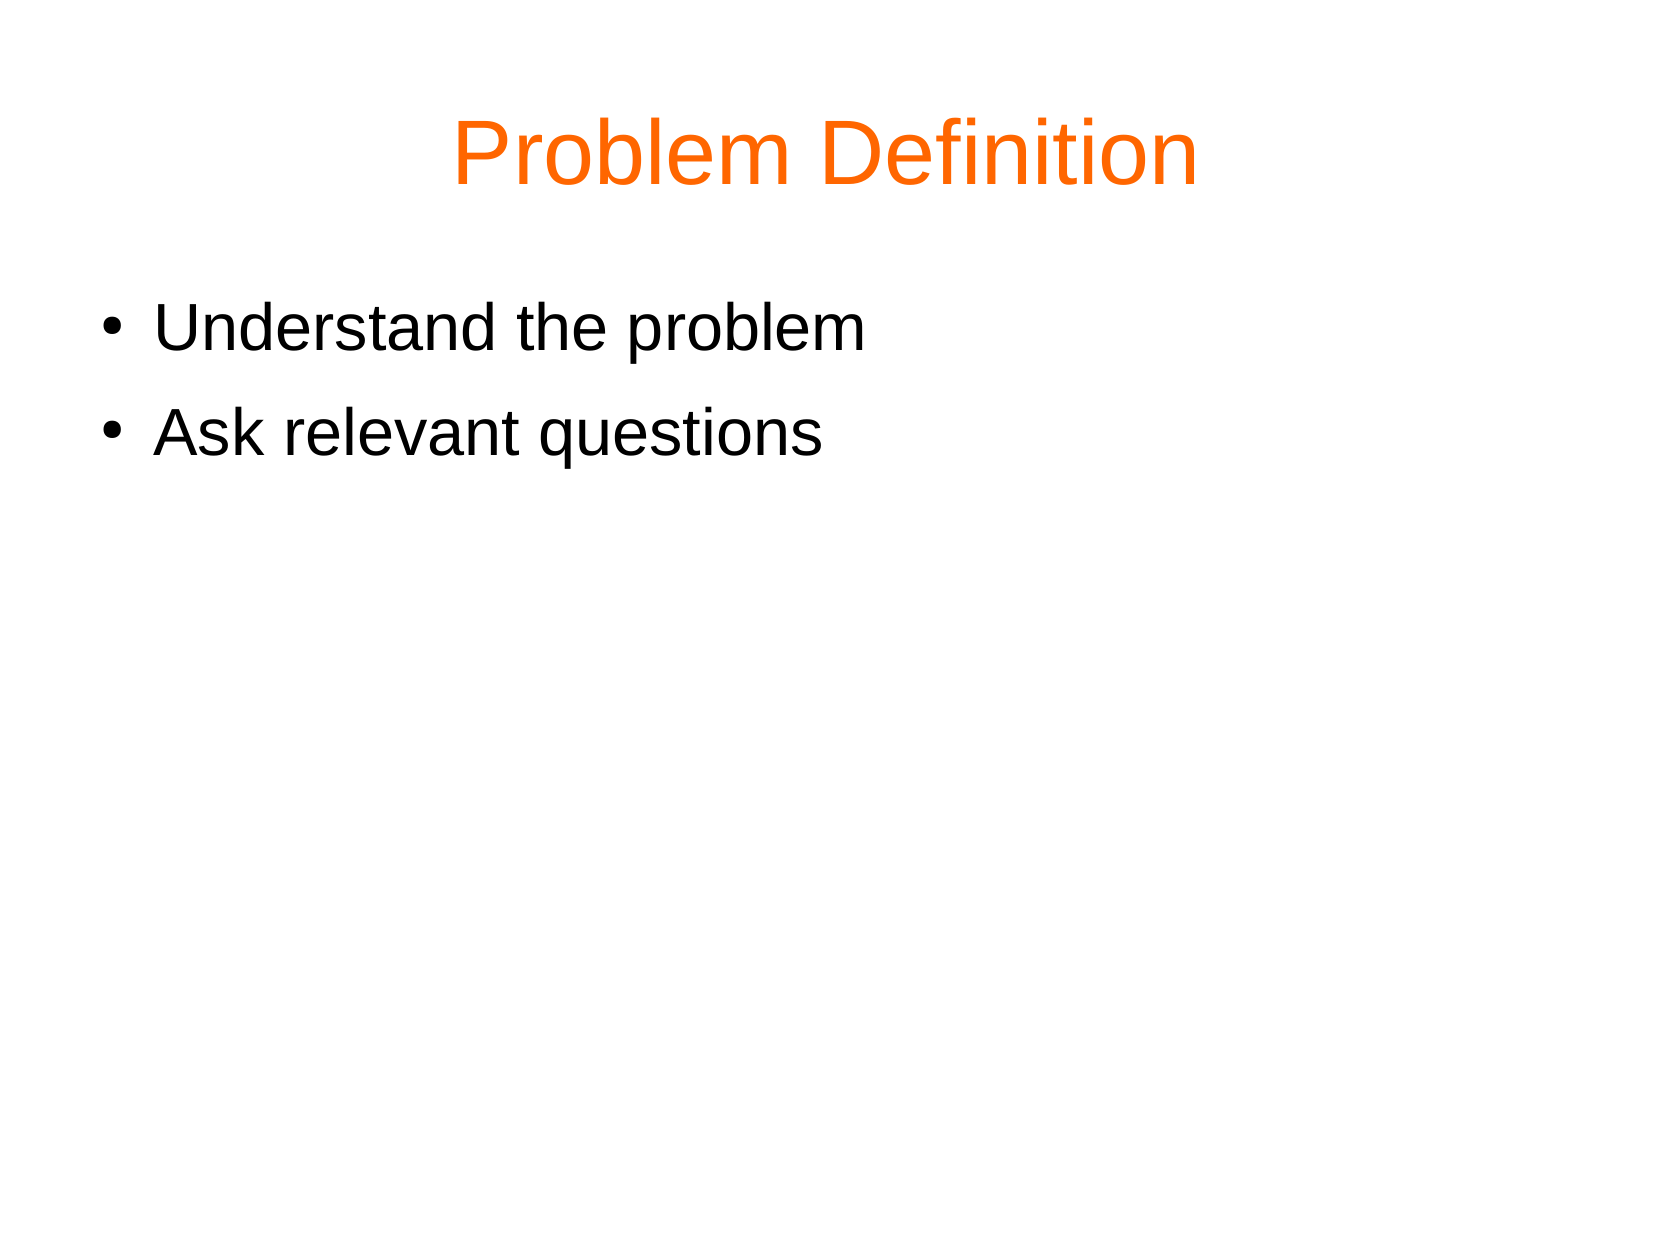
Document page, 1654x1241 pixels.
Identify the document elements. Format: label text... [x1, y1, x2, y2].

title Problem Definition [82, 49, 1571, 257]
list Understand the problem Ask relevant questions [82, 290, 1571, 1010]
